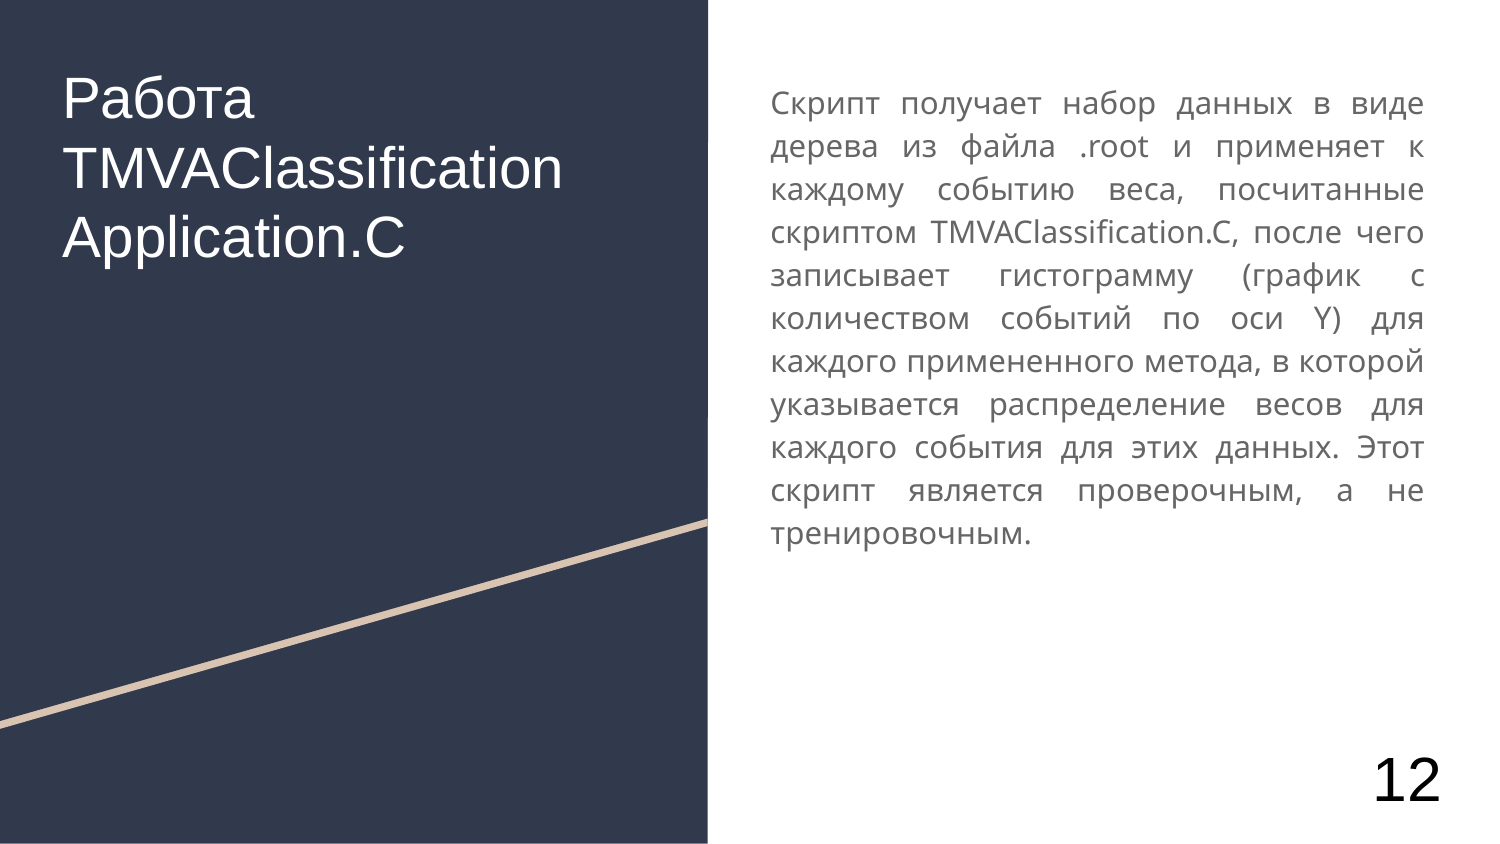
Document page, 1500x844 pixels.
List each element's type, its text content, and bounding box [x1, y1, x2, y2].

list Скрипт получает набор данных в виде дерева из файла .root и применяет к каждому событию веса, посчитанные скриптом TMVAClassification.C, после чего записывает гистограмму (график с количеством событий по оси Y) для каждого примененного метода, в которой указывается распределение весов для каждого события для этих данных. Этот скрипт является проверочным, а не тренировочным. [755, 62, 1441, 735]
title Работа TMVAClassificationApplication.C [47, 44, 585, 457]
title 12 [1357, 723, 1500, 844]
